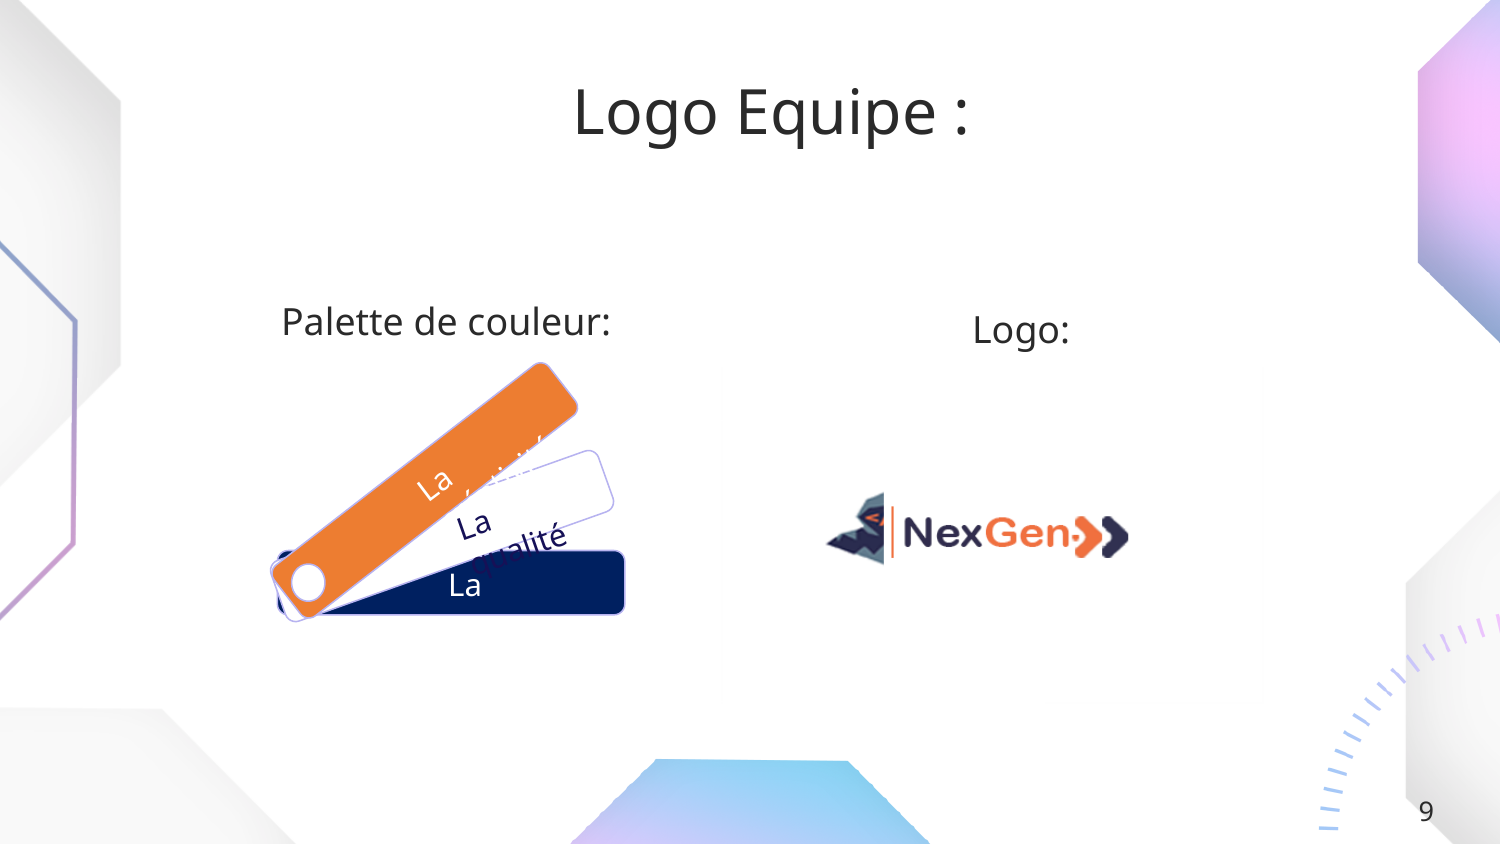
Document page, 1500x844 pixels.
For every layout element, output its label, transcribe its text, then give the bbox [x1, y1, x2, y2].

text_box [617, 550, 625, 615]
subtitle Palette de couleur: [240, 279, 652, 359]
text_box [270, 477, 448, 622]
text_box [494, 540, 523, 550]
text_box [541, 450, 614, 534]
text_box [525, 534, 538, 541]
picture [721, 367, 1264, 704]
text_box La qualité [432, 447, 611, 550]
subtitle Logo: [815, 291, 1227, 348]
slide_number 9 [1403, 779, 1494, 844]
text_box La créativité [387, 358, 587, 533]
title Logo Equipe : [140, 56, 1404, 151]
text_box La sagesse [433, 550, 617, 615]
